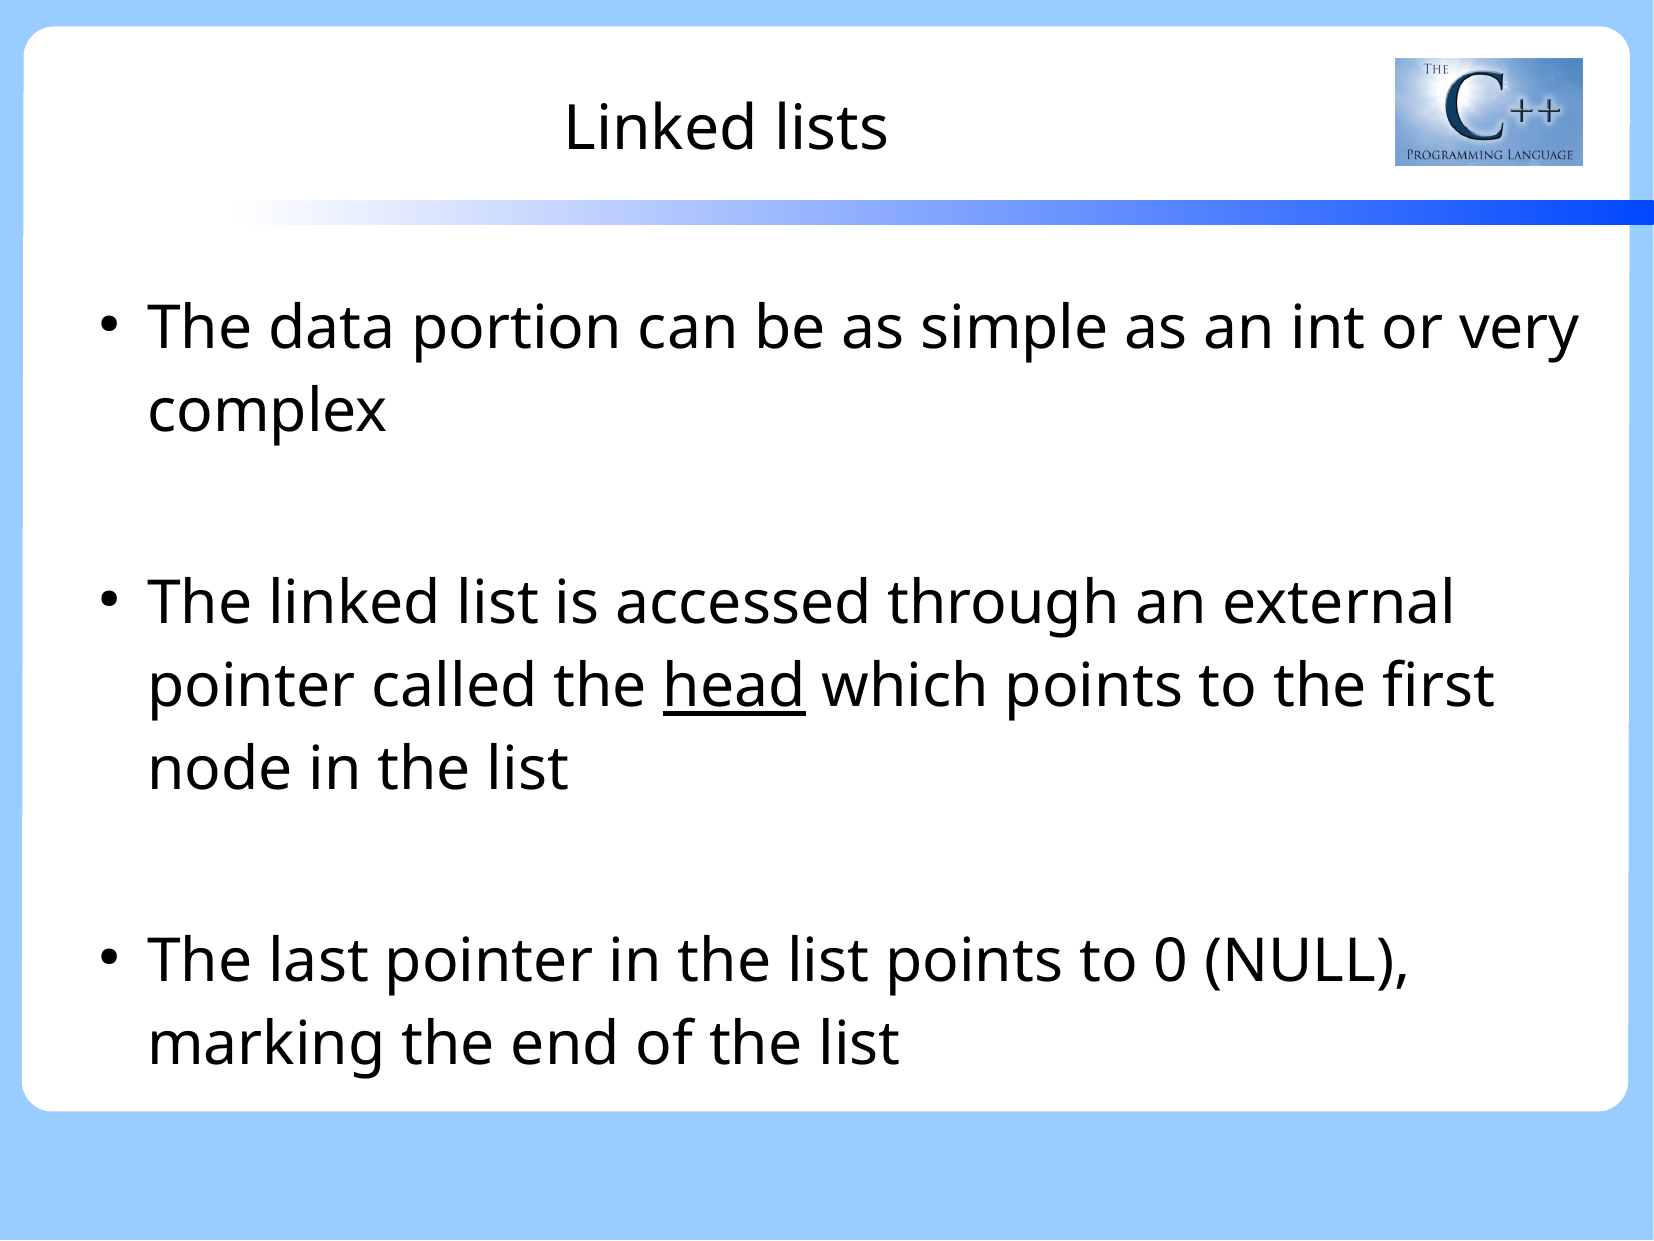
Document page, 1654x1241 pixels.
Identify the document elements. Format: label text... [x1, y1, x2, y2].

list The data portion can be as simple as an int or very complex The linked list is accessed through an external pointer called the head which points to the first node in the list The last pointer in the list points to 0 (NULL), marking the end of the list [82, 283, 1607, 1087]
picture [1395, 58, 1583, 166]
title Linked lists [82, 49, 1371, 201]
